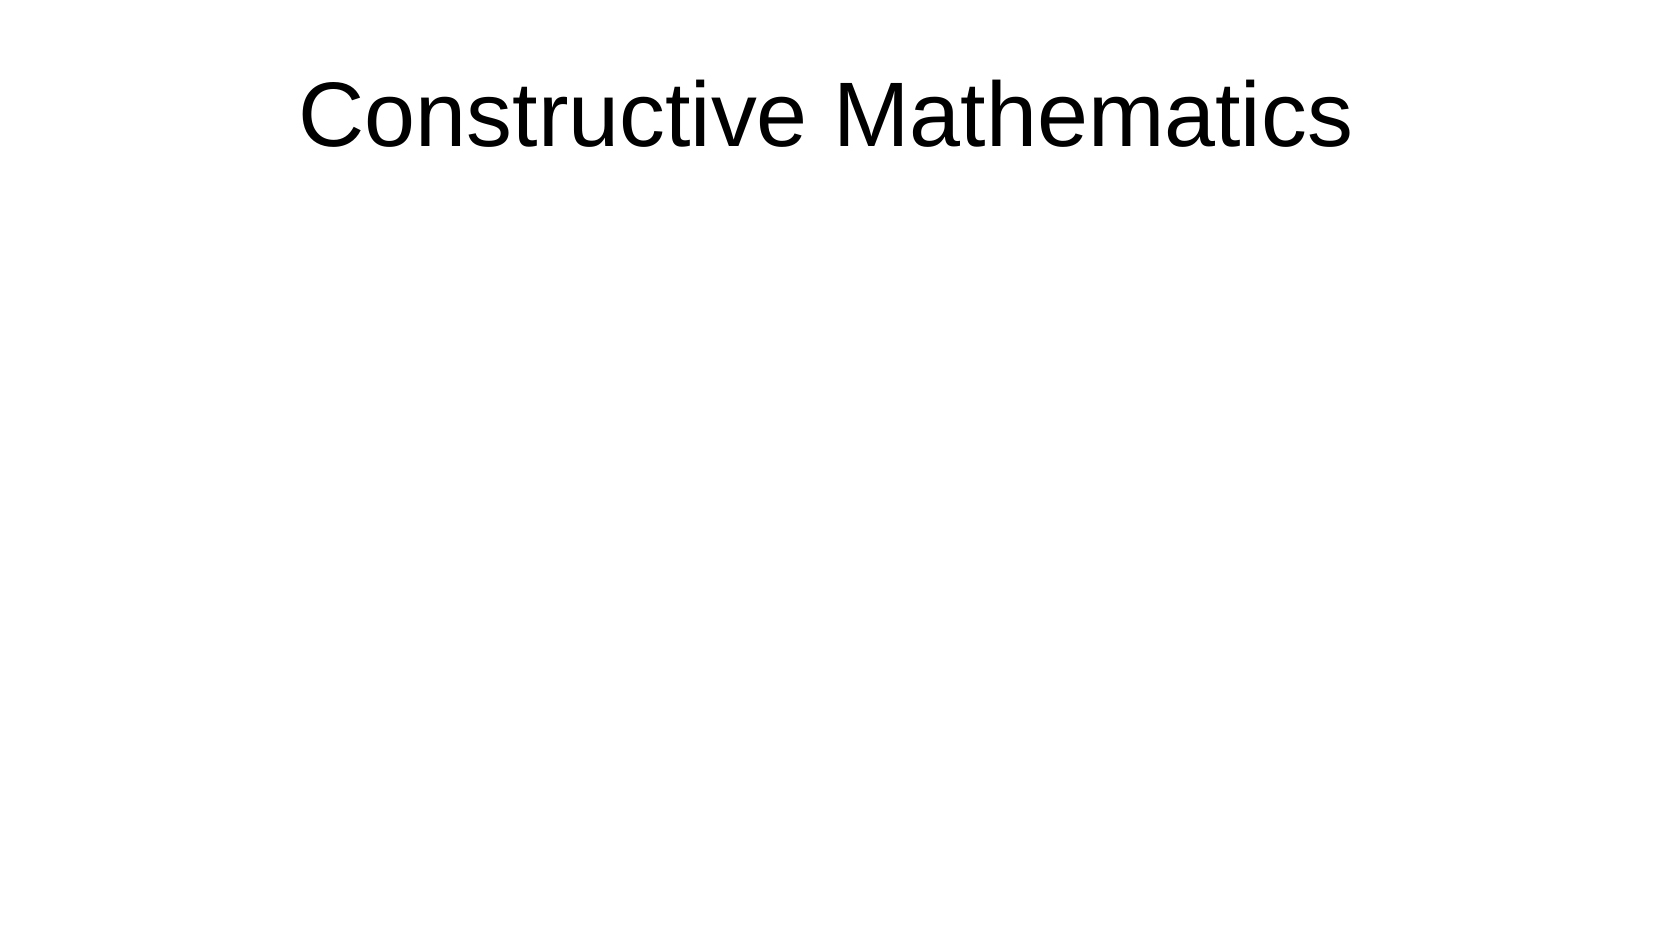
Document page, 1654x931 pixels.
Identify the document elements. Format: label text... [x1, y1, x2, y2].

title Constructive Mathematics [82, 37, 1571, 193]
